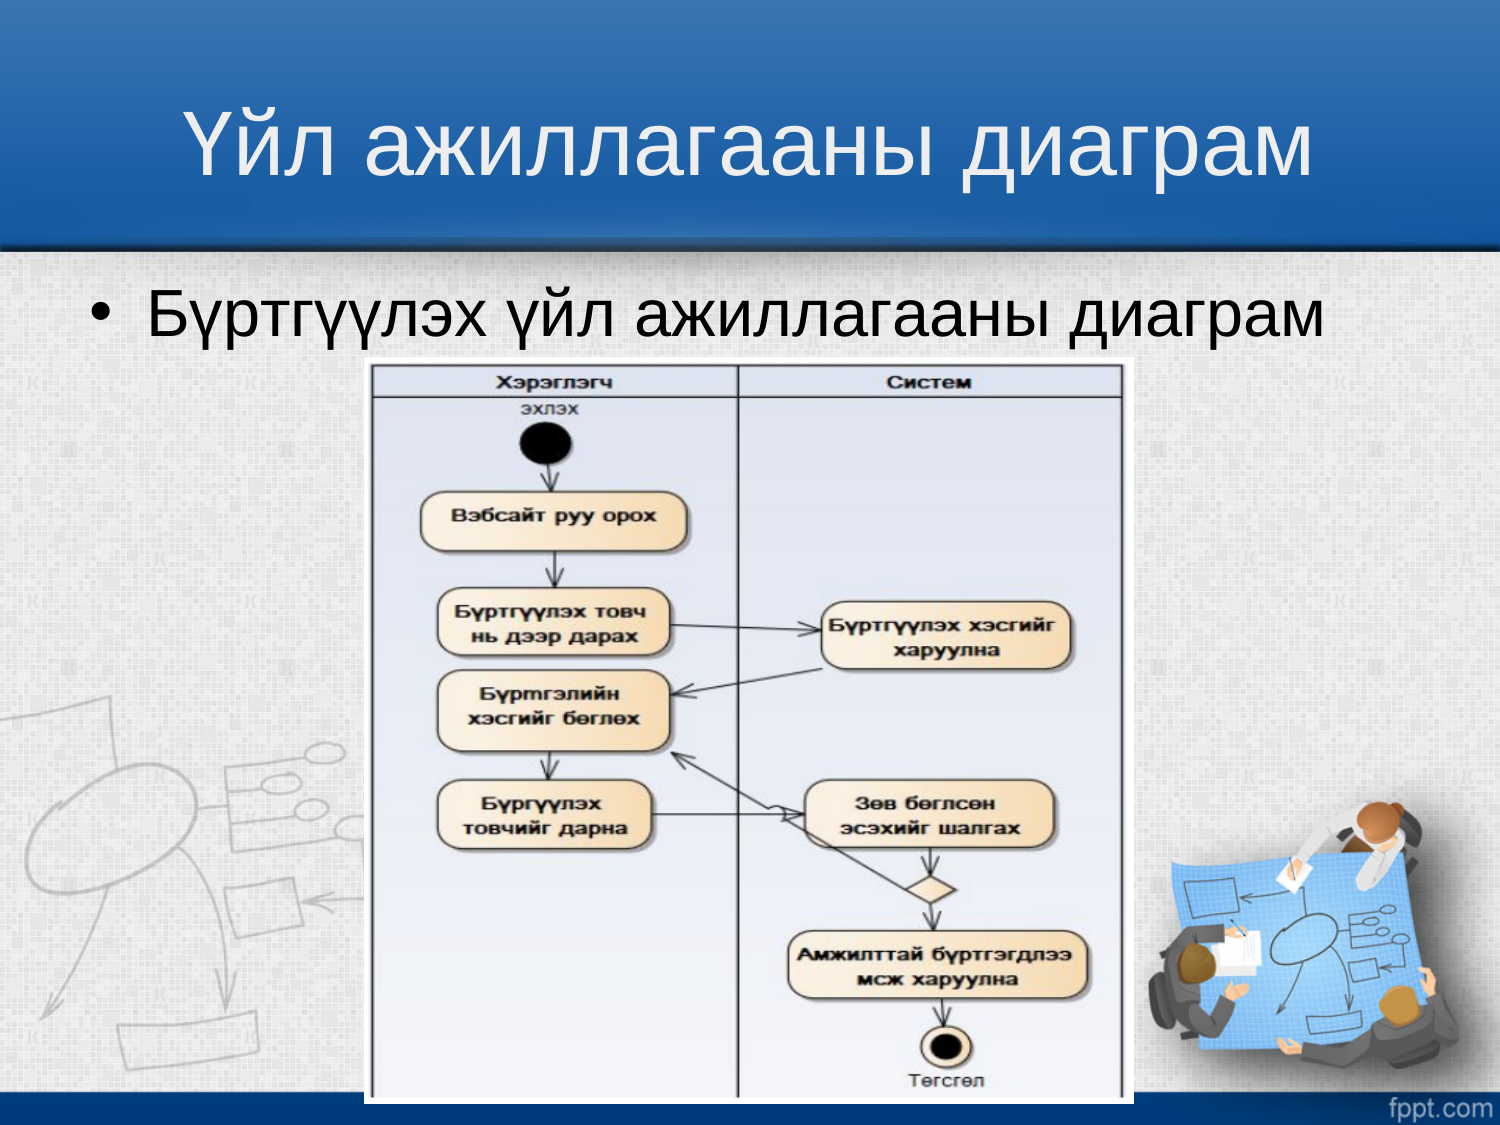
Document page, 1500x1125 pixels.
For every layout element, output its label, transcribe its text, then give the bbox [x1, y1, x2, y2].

picture [0, 0, 1500, 1125]
title Үйл ажиллагааны диаграм [75, 45, 1426, 233]
list Бүртгүүлэх үйл ажиллагааны диаграм [75, 262, 1426, 1005]
